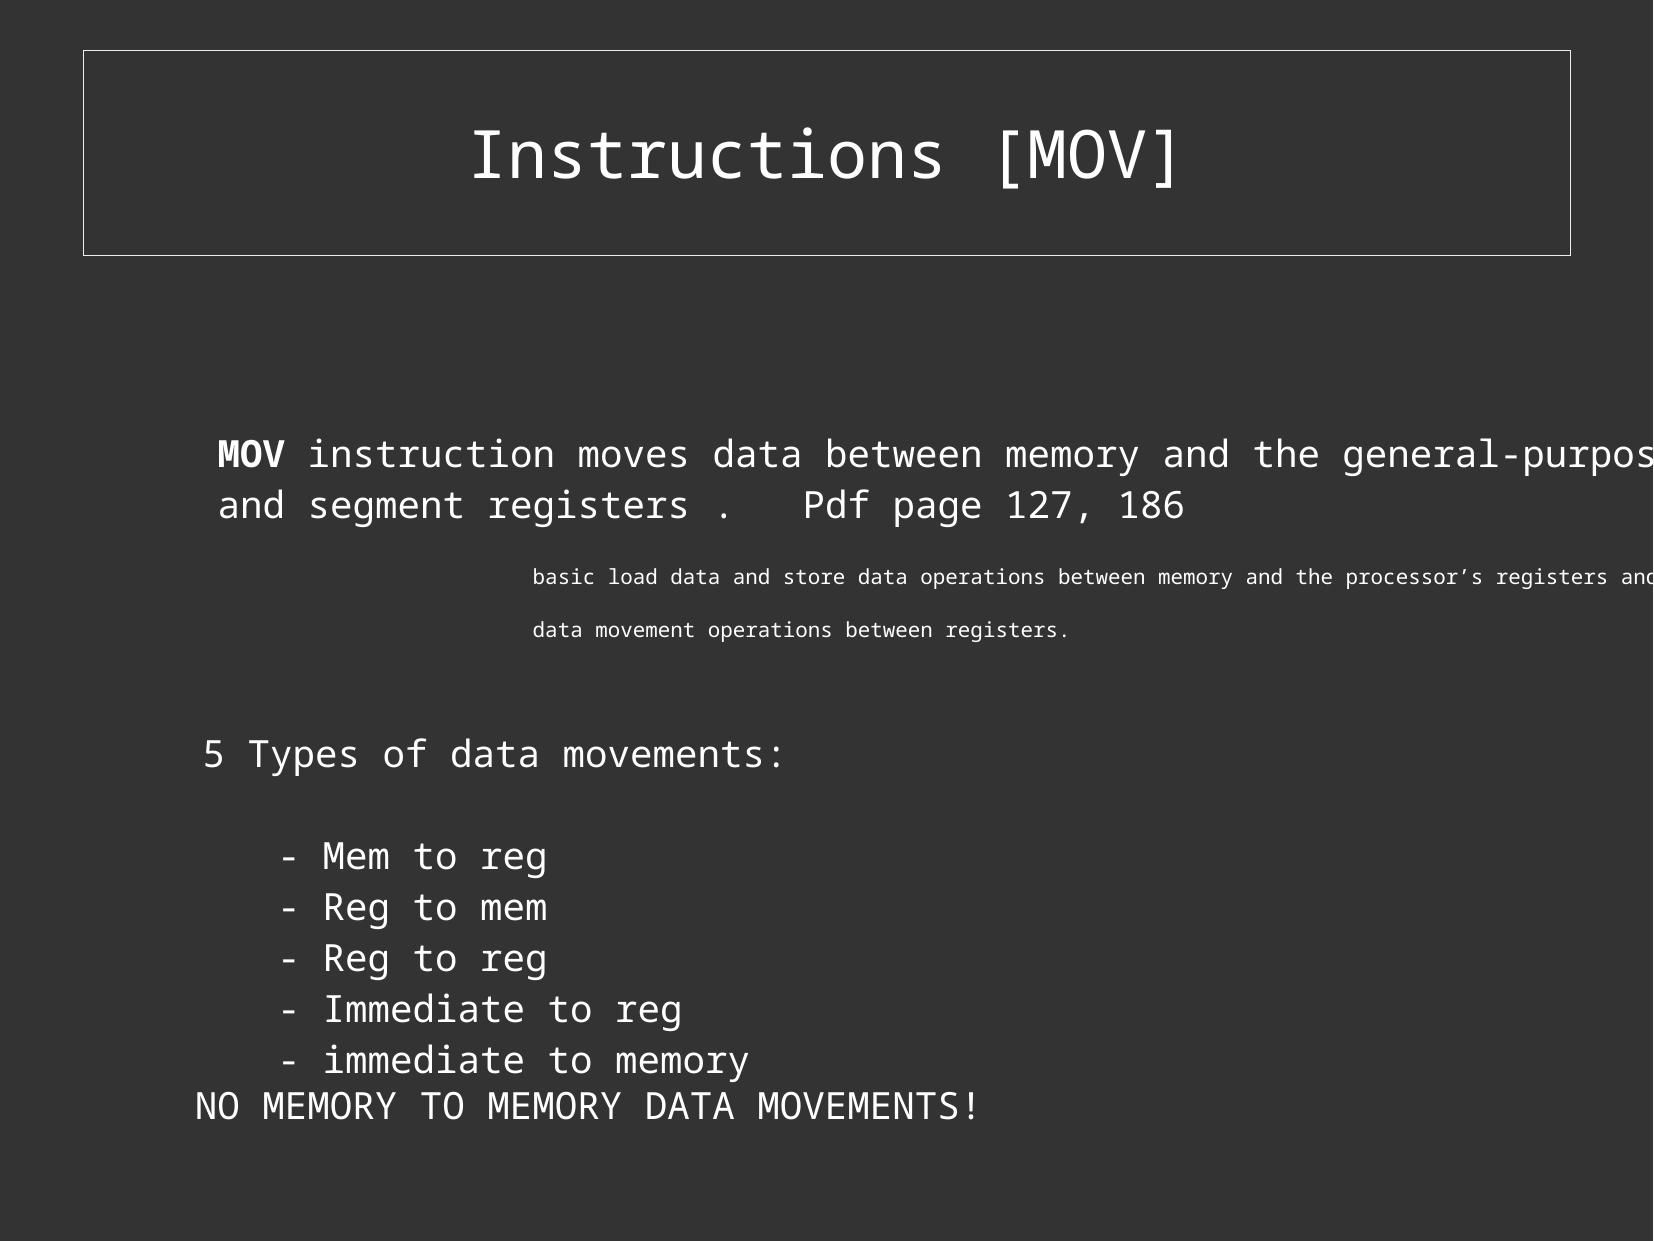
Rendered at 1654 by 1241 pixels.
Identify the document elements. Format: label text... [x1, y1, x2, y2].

text_box 5 Types of data movements: - Mem to reg - Reg to mem - Reg to reg - Immediate to reg - immediate to memory [187, 720, 706, 998]
text_box NO MEMORY TO MEMORY DATA MOVEMENTS! [180, 1072, 866, 1126]
text_box Instructions [MOV] [83, 50, 1571, 256]
text_box basic load data and store data operations between memory and the processor’s registers and data movement operations between registers. [517, 555, 1653, 637]
text_box MOV instruction moves data between memory and the general-purpose and segment registers . Pdf page 127, 186 [202, 420, 1471, 510]
